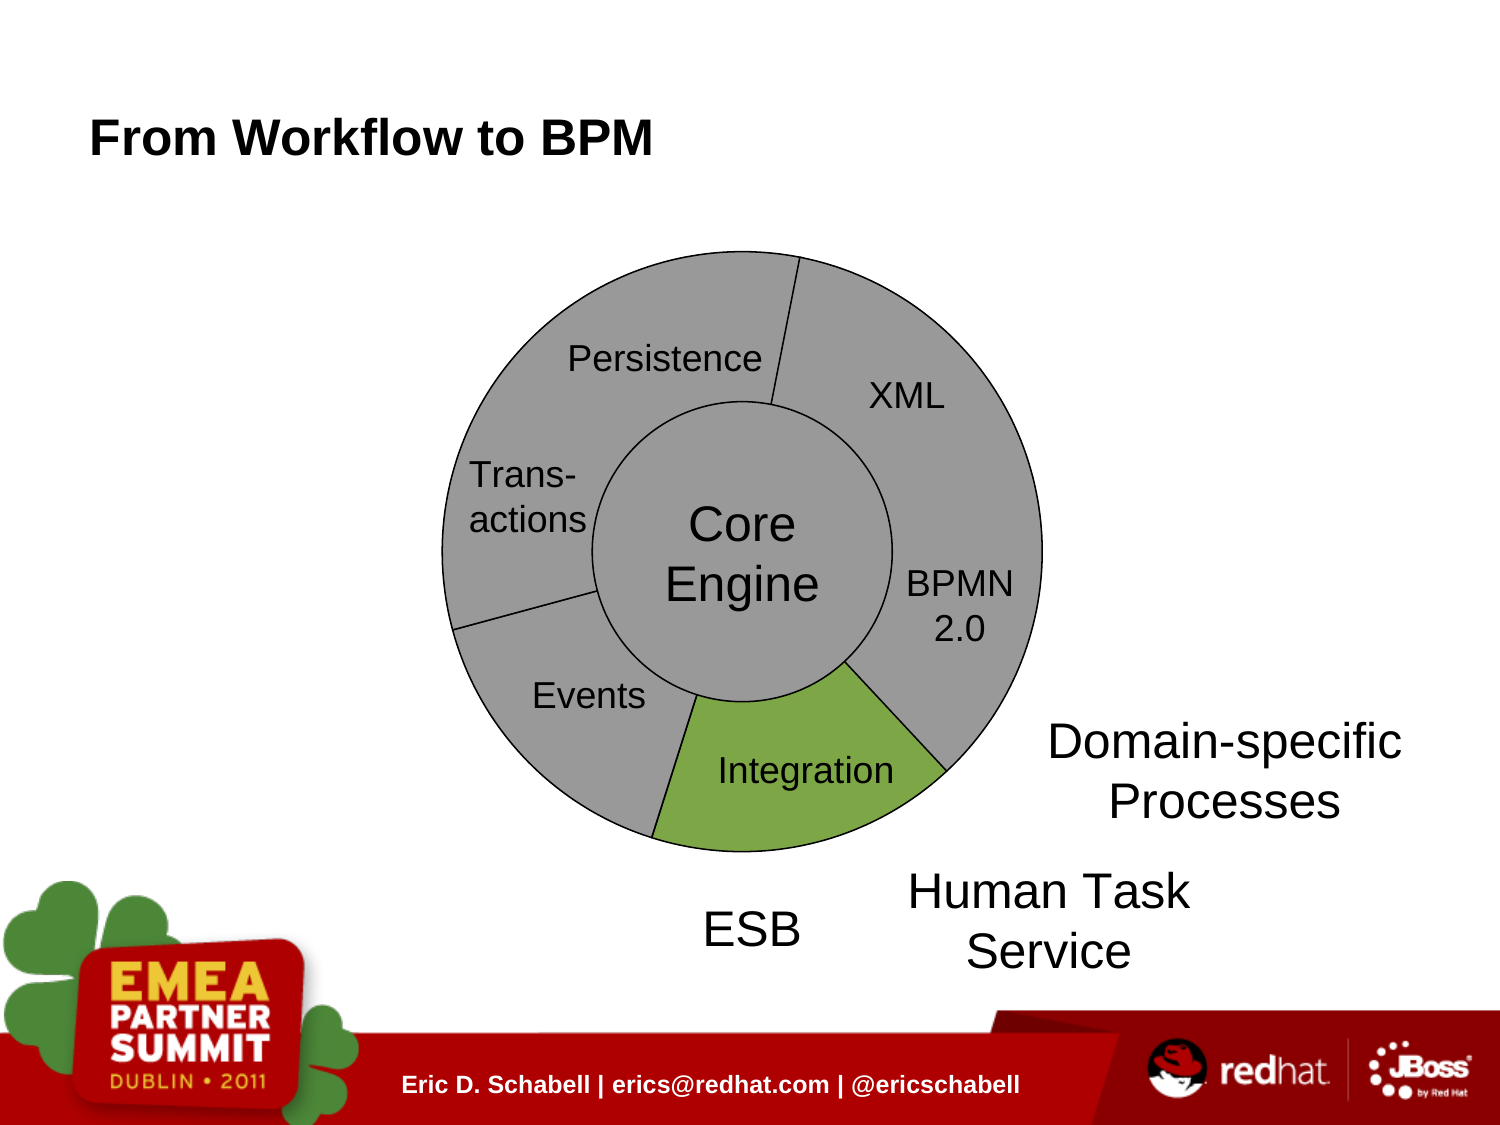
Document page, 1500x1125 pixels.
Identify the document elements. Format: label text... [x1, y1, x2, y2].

text_box BPMN 2.0 [891, 551, 1029, 663]
text_box Core Engine [592, 402, 893, 702]
text_box Trans- actions [453, 442, 603, 556]
text_box Persistence [552, 326, 780, 402]
text_box ESB [687, 889, 818, 965]
text_box Integration [702, 739, 930, 815]
text_box Events [517, 664, 745, 740]
text_box [442, 471, 886, 852]
text_box Human Task Service [892, 851, 1206, 987]
picture [0, 881, 1500, 1125]
text_box Domain-specific Processes [1032, 701, 1418, 837]
title From Workflow to BPM [74, 50, 1425, 221]
text_box [745, 578, 1021, 786]
text_box XML [853, 364, 961, 476]
text_box [462, 251, 1043, 640]
